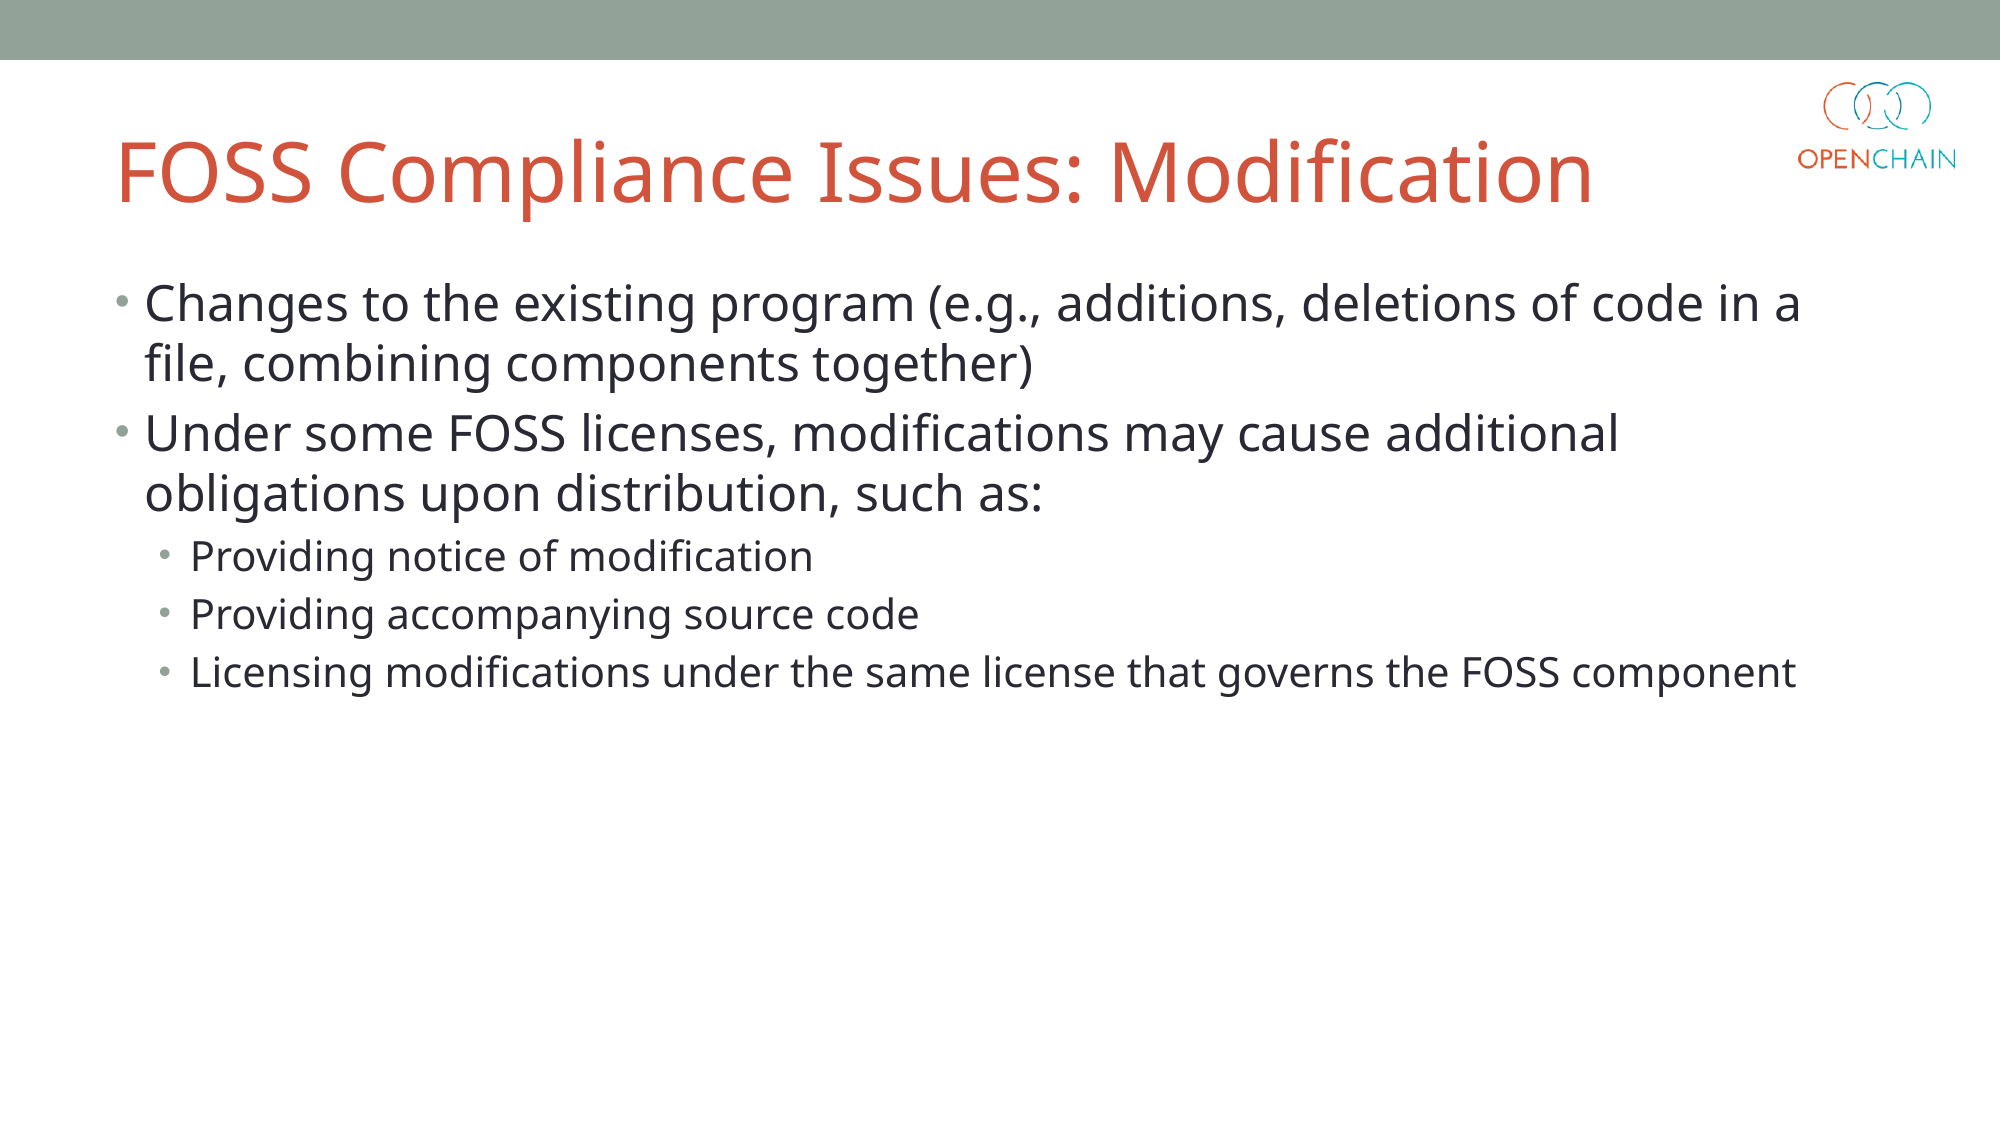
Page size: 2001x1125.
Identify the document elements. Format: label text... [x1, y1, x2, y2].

text_box Changes to the existing program (e.g., additions, deletions of code in a file, combining components together) Under some FOSS licenses, modifications may cause additional obligations upon distribution, such as: Providing notice of modification Providing accompanying source code Licensing modifications under the same license that governs the FOSS component [99, 263, 1900, 1064]
text_box FOSS Compliance Issues: Modification [99, 87, 1900, 250]
picture [1798, 82, 1955, 169]
